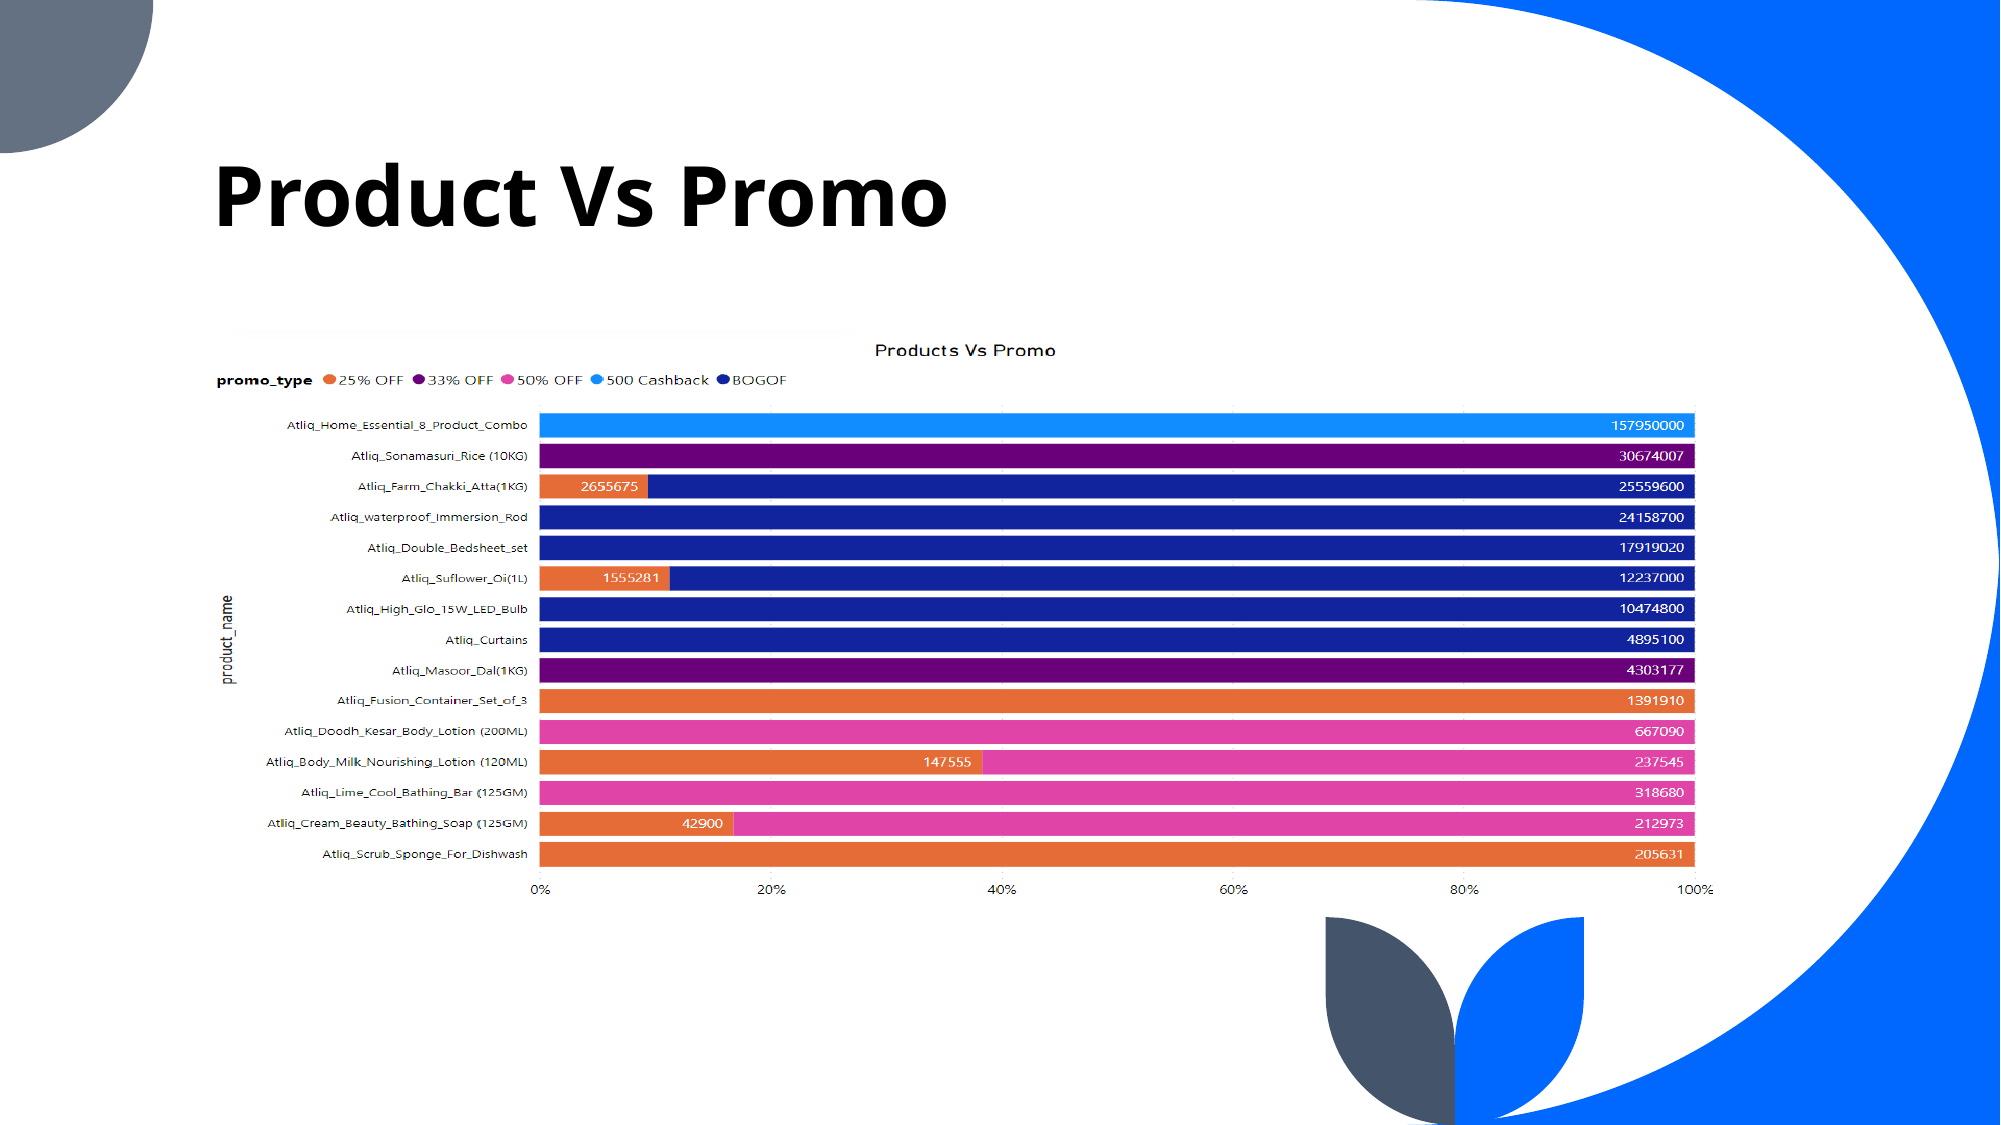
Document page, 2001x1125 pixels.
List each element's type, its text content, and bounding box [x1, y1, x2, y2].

picture [184, 330, 1713, 909]
title Product Vs Promo [197, 34, 1803, 252]
